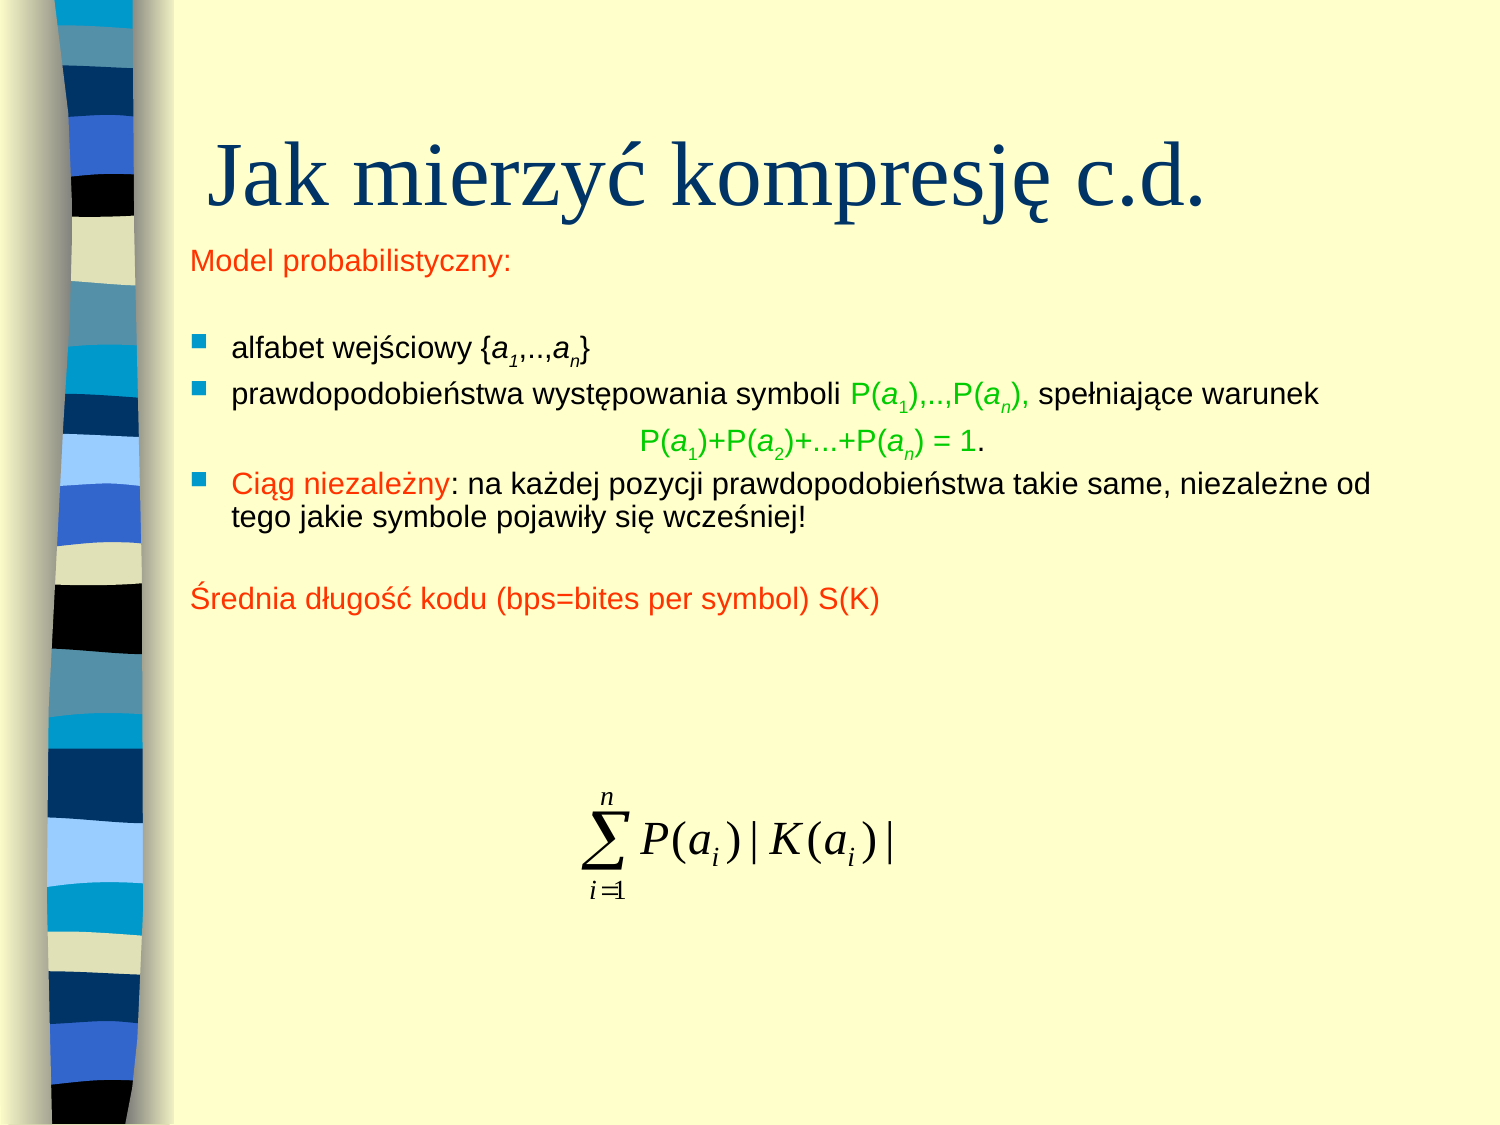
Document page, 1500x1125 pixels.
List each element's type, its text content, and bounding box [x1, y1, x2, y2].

list Model probabilistyczny: alfabet wejściowy {a1,..,an} prawdopodobieństwa występowania symboli P(a1),..,P(an), spełniające warunek P(a1)+P(a2)+...+P(an) = 1. Ciąg niezależny: na każdej pozycji prawdopodobieństwa takie same, niezależne od tego jakie symbole pojawiły się wcześniej! Średnia długość kodu (bps=bites per symbol) S(K) [174, 237, 1450, 913]
title Jak mierzyć kompresję c.d. [192, 74, 1468, 263]
chart [575, 774, 901, 910]
